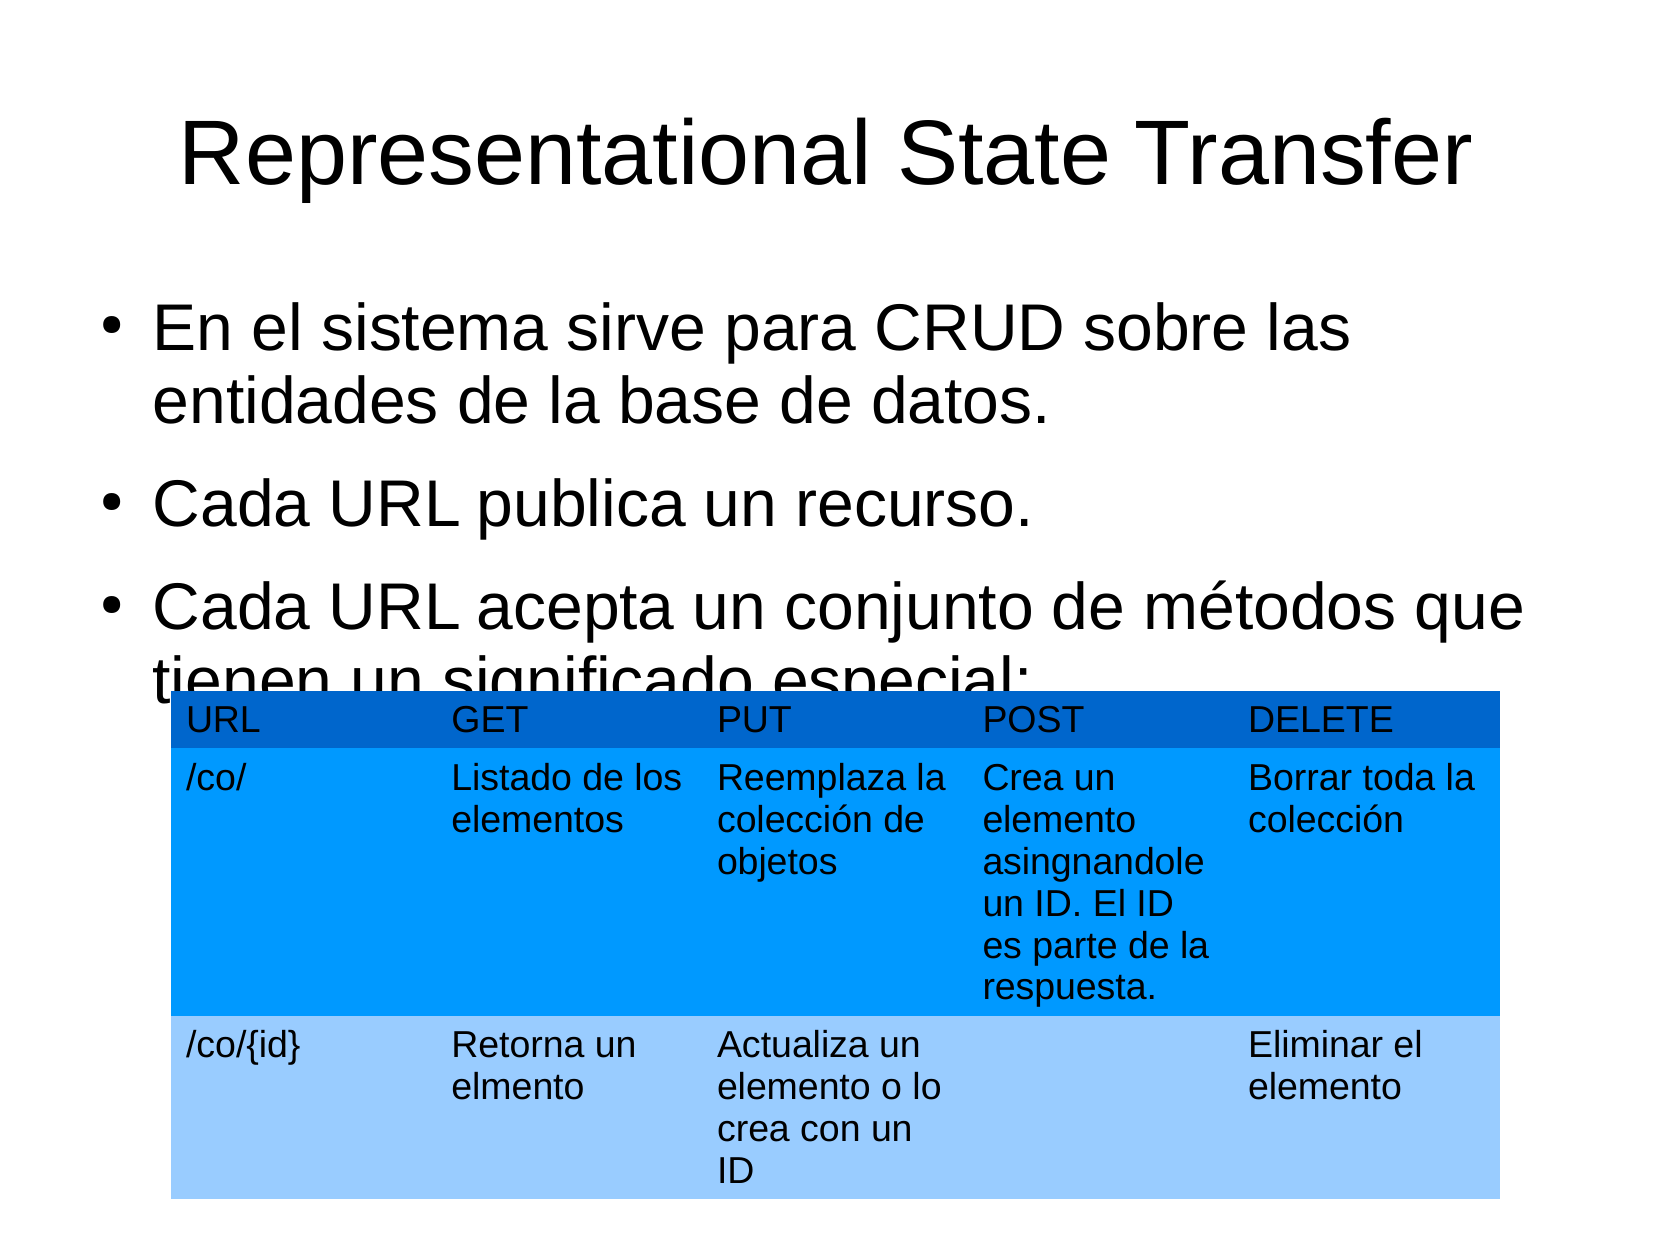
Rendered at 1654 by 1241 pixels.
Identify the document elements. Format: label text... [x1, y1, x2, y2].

table_cell Eliminar el elemento [1233, 1016, 1500, 1199]
table_cell Actualiza un elemento o lo crea con un ID [702, 1016, 968, 1199]
table_cell Reemplaza la colección de objetos [702, 748, 968, 1016]
table_cell /co/ [171, 748, 437, 1016]
table_header POST [968, 691, 1233, 748]
table_cell [968, 1016, 1233, 1199]
table_cell Crea un elemento asingnandole un ID. El ID es parte de la respuesta. [968, 748, 1233, 1016]
title Representational State Transfer [82, 49, 1571, 257]
list En el sistema sirve para CRUD sobre las entidades de la base de datos. Cada URL publica un recurso. Cada URL acepta un conjunto de métodos que tienen un significado especial: [82, 290, 1571, 798]
table_cell Retorna un elmento [437, 1016, 702, 1199]
table_cell /co/{id} [171, 1016, 437, 1199]
table_cell Borrar toda la colección [1233, 748, 1500, 1016]
table_header URL [171, 691, 437, 748]
table_header PUT [702, 691, 968, 748]
table_cell Listado de los elementos [437, 748, 702, 1016]
table_header GET [437, 691, 702, 748]
table_header DELETE [1233, 691, 1500, 748]
